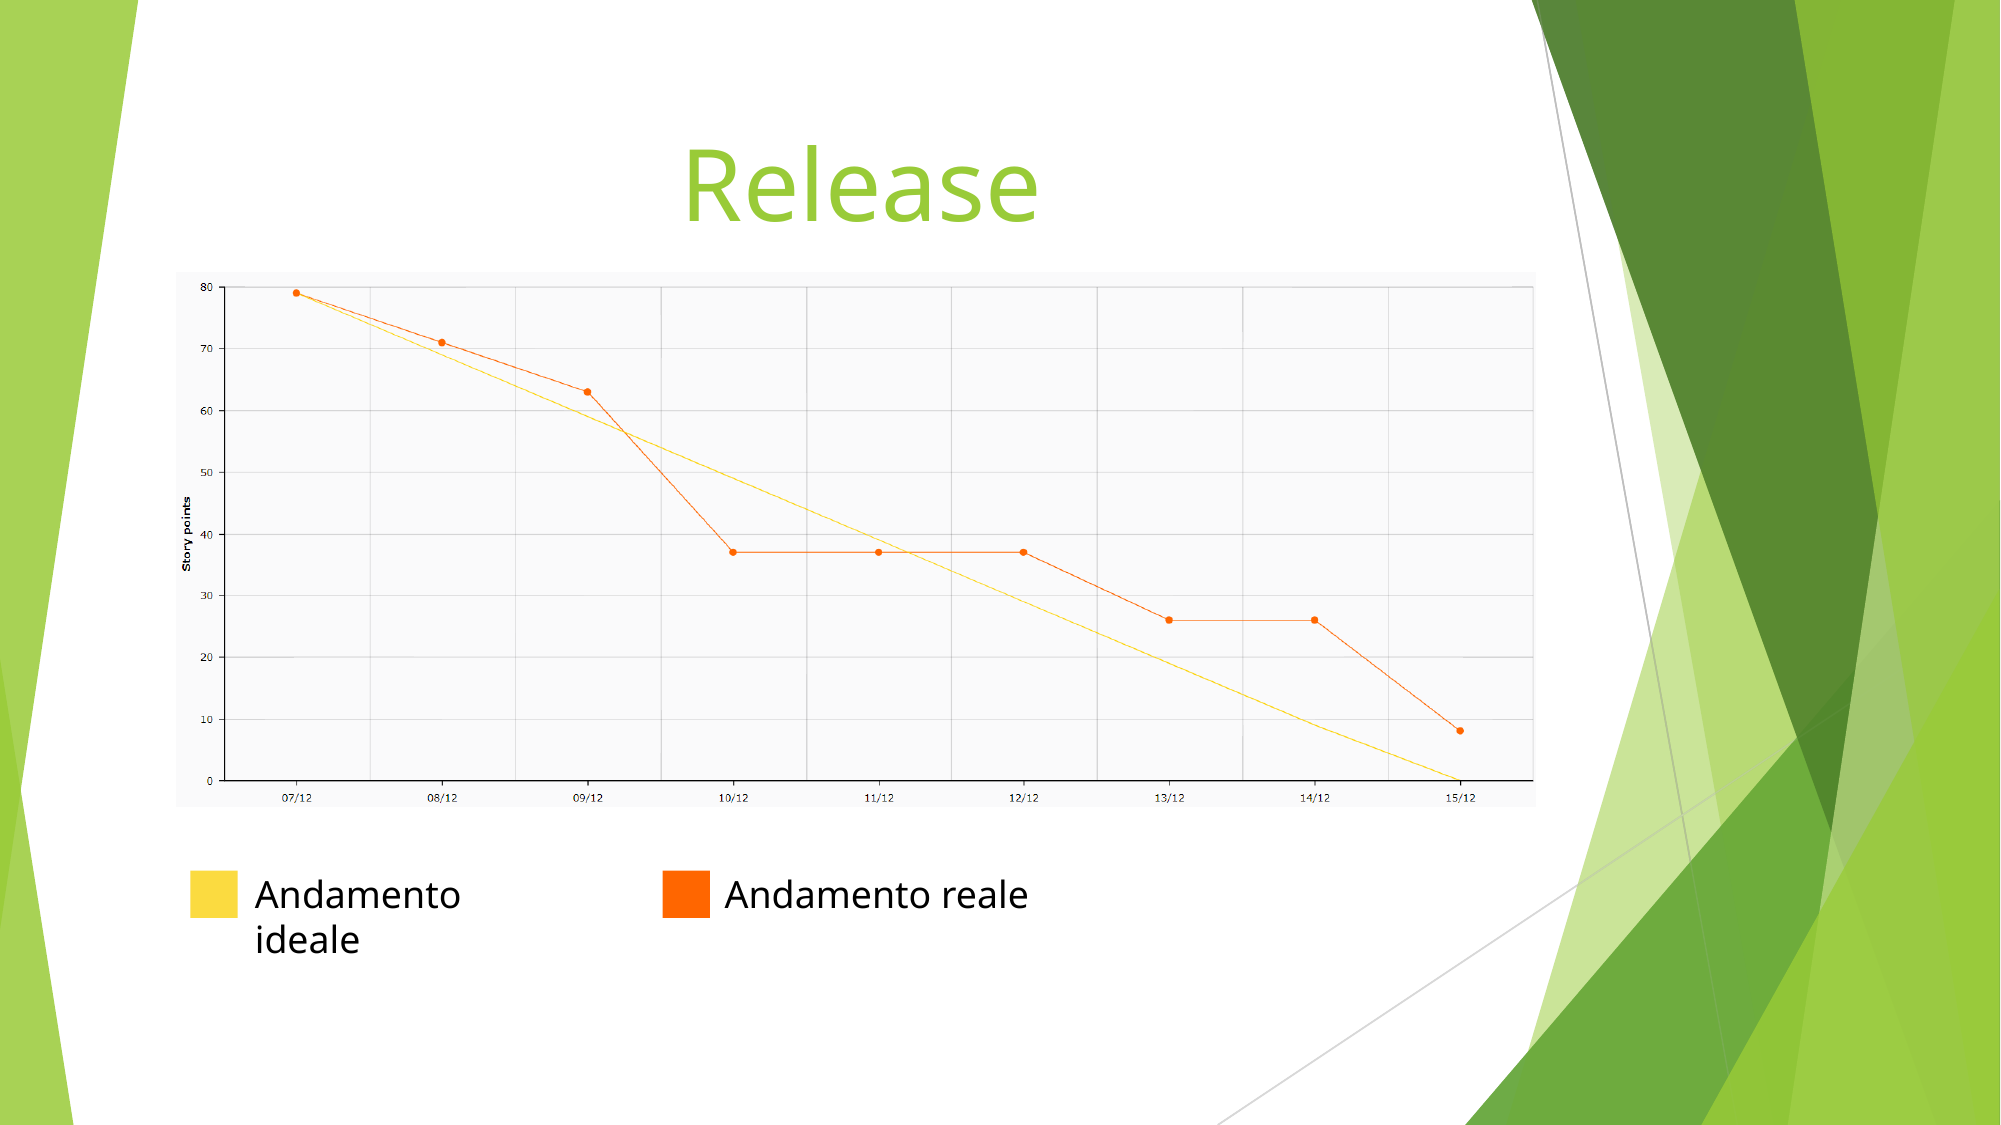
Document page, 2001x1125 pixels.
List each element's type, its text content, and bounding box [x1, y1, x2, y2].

text_box Andamento ideale [239, 863, 578, 970]
picture [176, 272, 1536, 807]
text_box Andamento reale [709, 863, 1048, 925]
text_box [662, 870, 710, 918]
text_box [0, 0, 139, 930]
text_box [190, 870, 238, 918]
text_box [1465, 0, 2000, 1125]
text_box Release [181, 69, 1542, 250]
